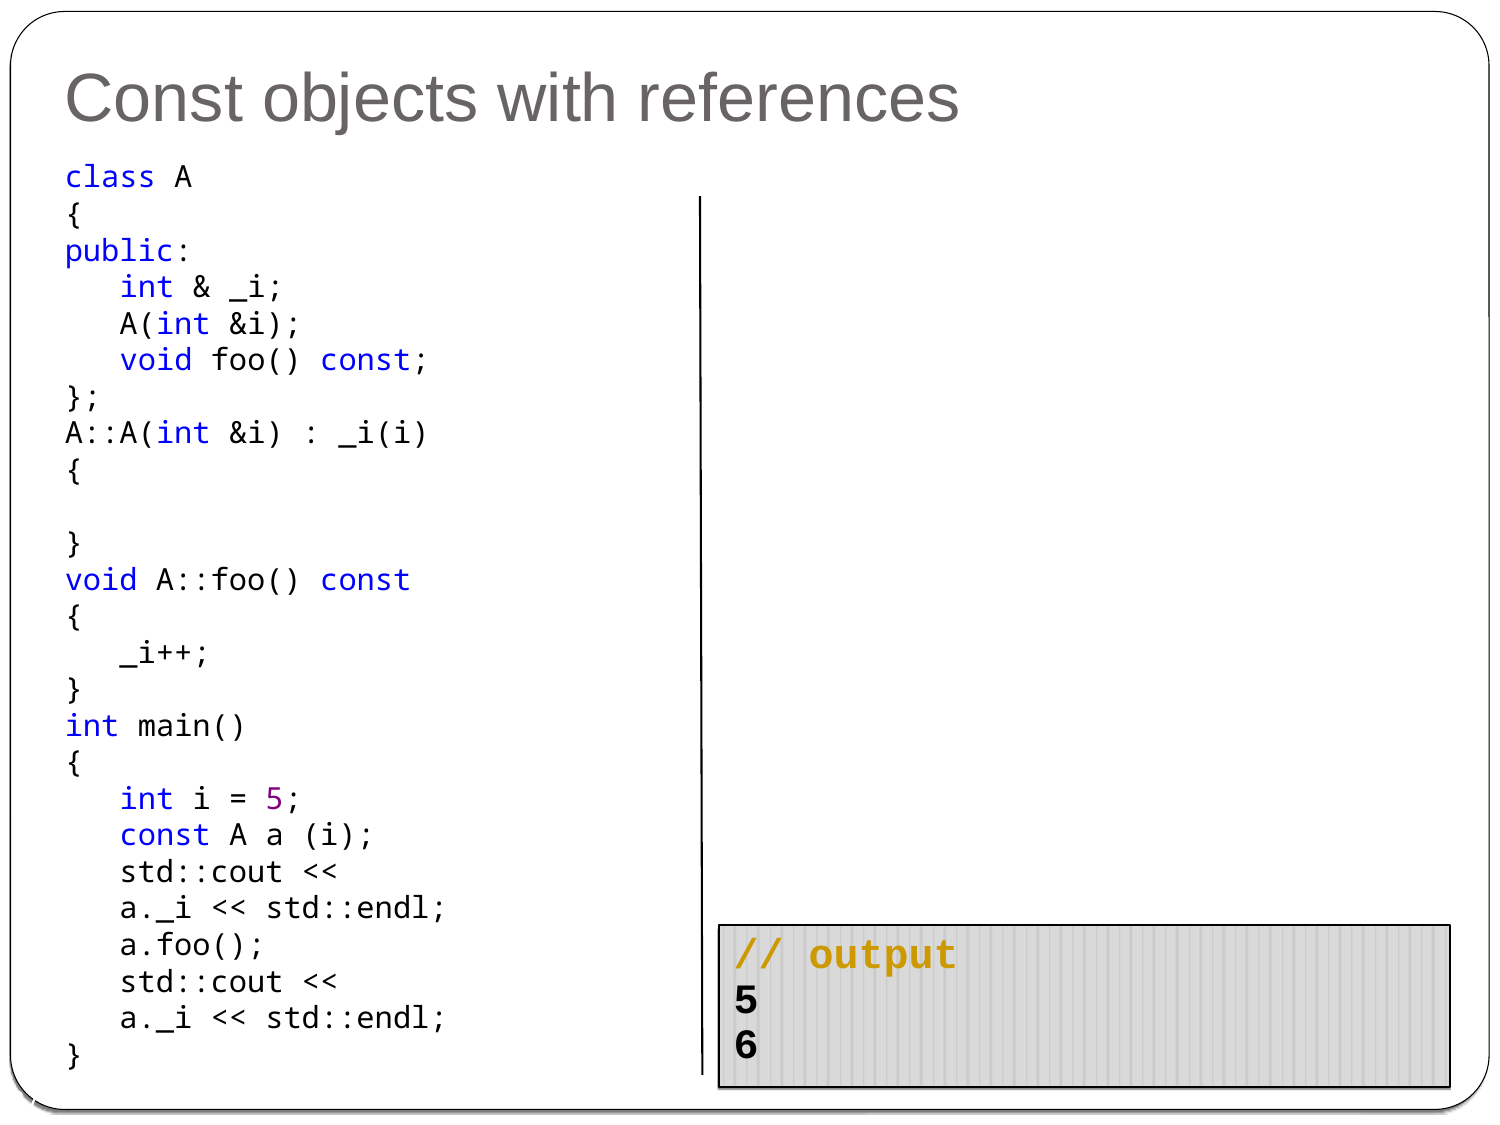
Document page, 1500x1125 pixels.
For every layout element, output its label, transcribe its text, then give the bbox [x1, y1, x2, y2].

slide_number <number> [0, 1074, 50, 1125]
text_box // output 5 6 [718, 924, 1450, 1087]
title Const objects with references [50, 45, 1450, 149]
list class A { public: int & _i; A(int &i); void foo() const; }; A::A(int &i) : _i(i) { } void A::foo() const { _i++; } int main() { int i = 5; const A a (i); std::cout << a._i << std::endl; a.foo(); std::cout << a._i << std::endl; } [50, 149, 1450, 1088]
